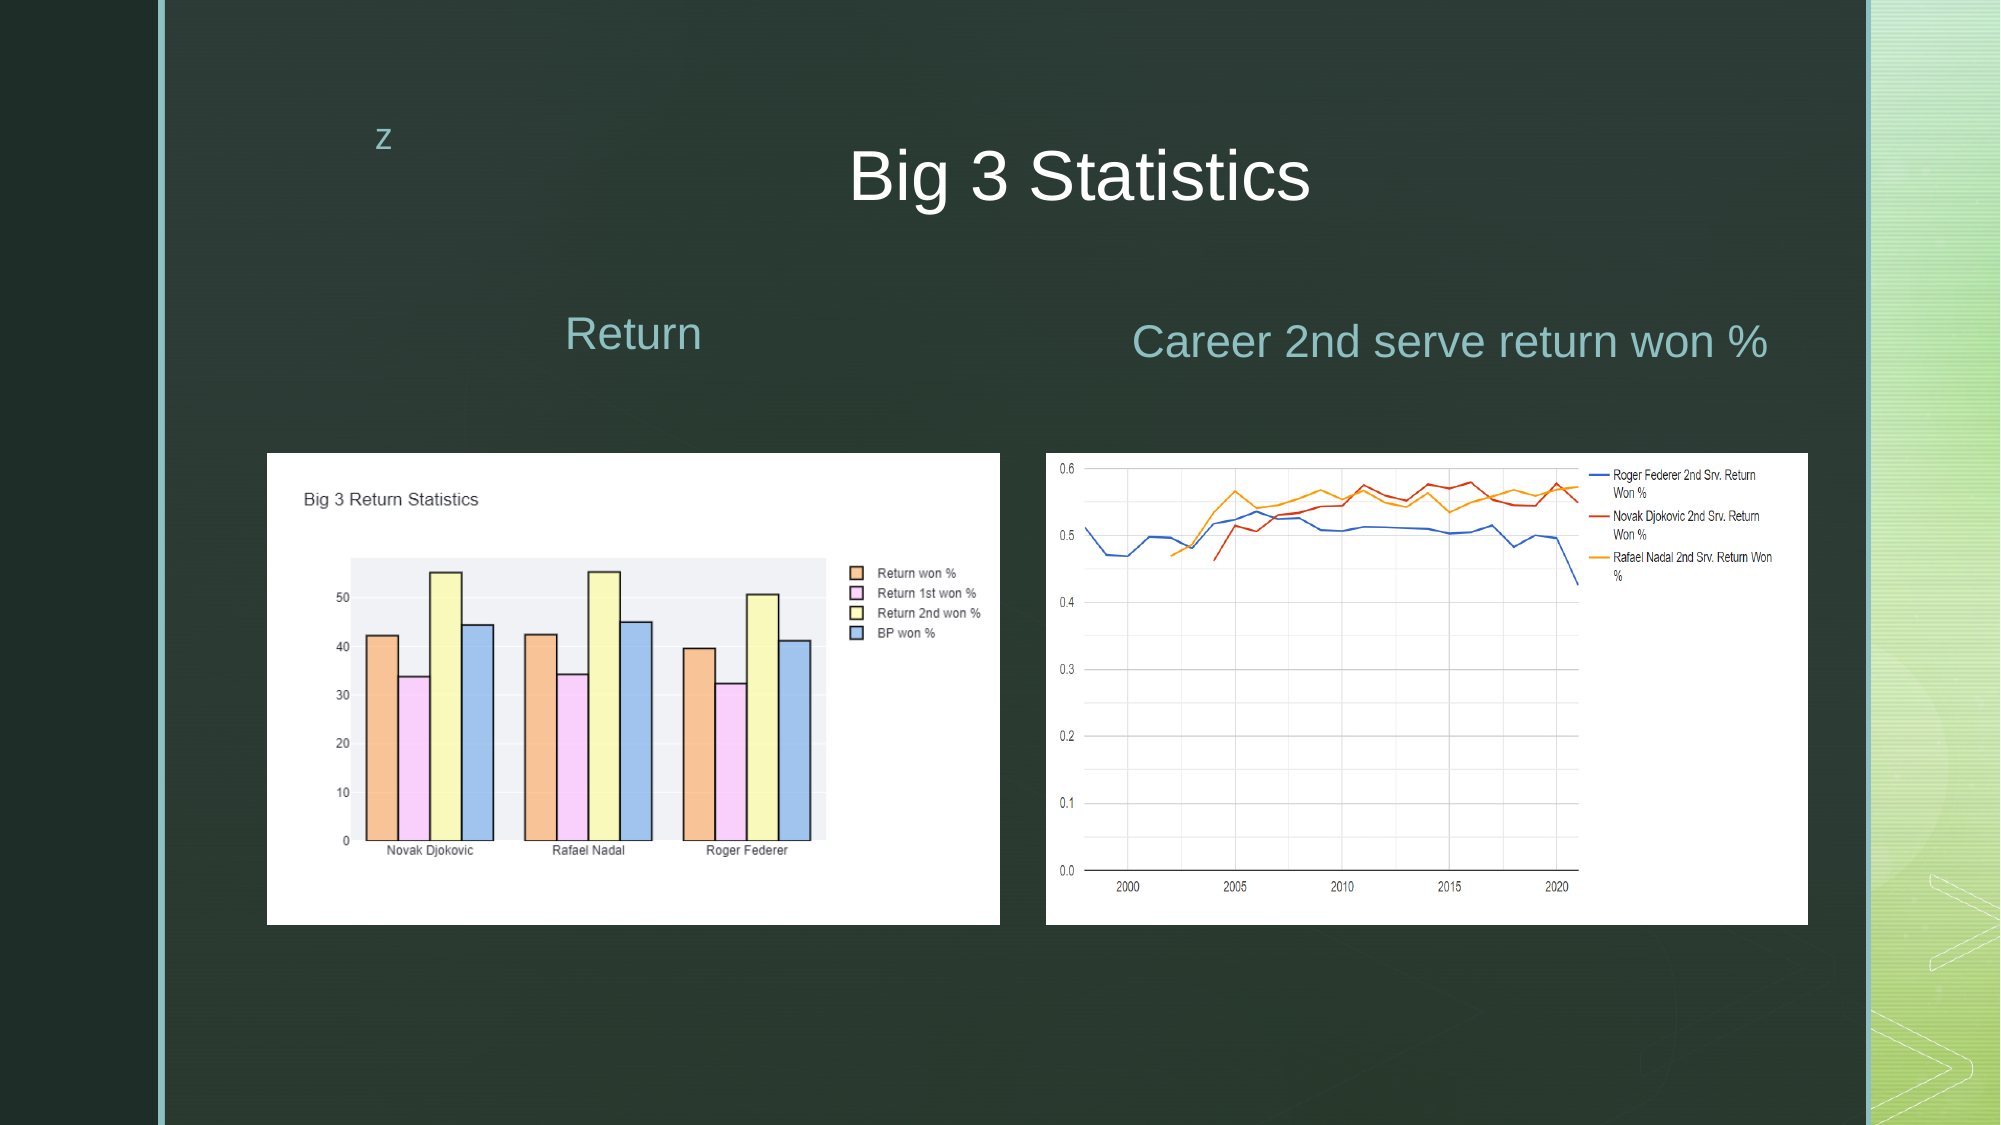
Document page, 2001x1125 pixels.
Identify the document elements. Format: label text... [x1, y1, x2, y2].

picture [1046, 453, 1808, 925]
picture [267, 453, 1000, 925]
list Career 2nd serve return won % [1093, 256, 1808, 375]
title Big 3 Statistics [428, 132, 1734, 250]
list Return [313, 249, 954, 367]
